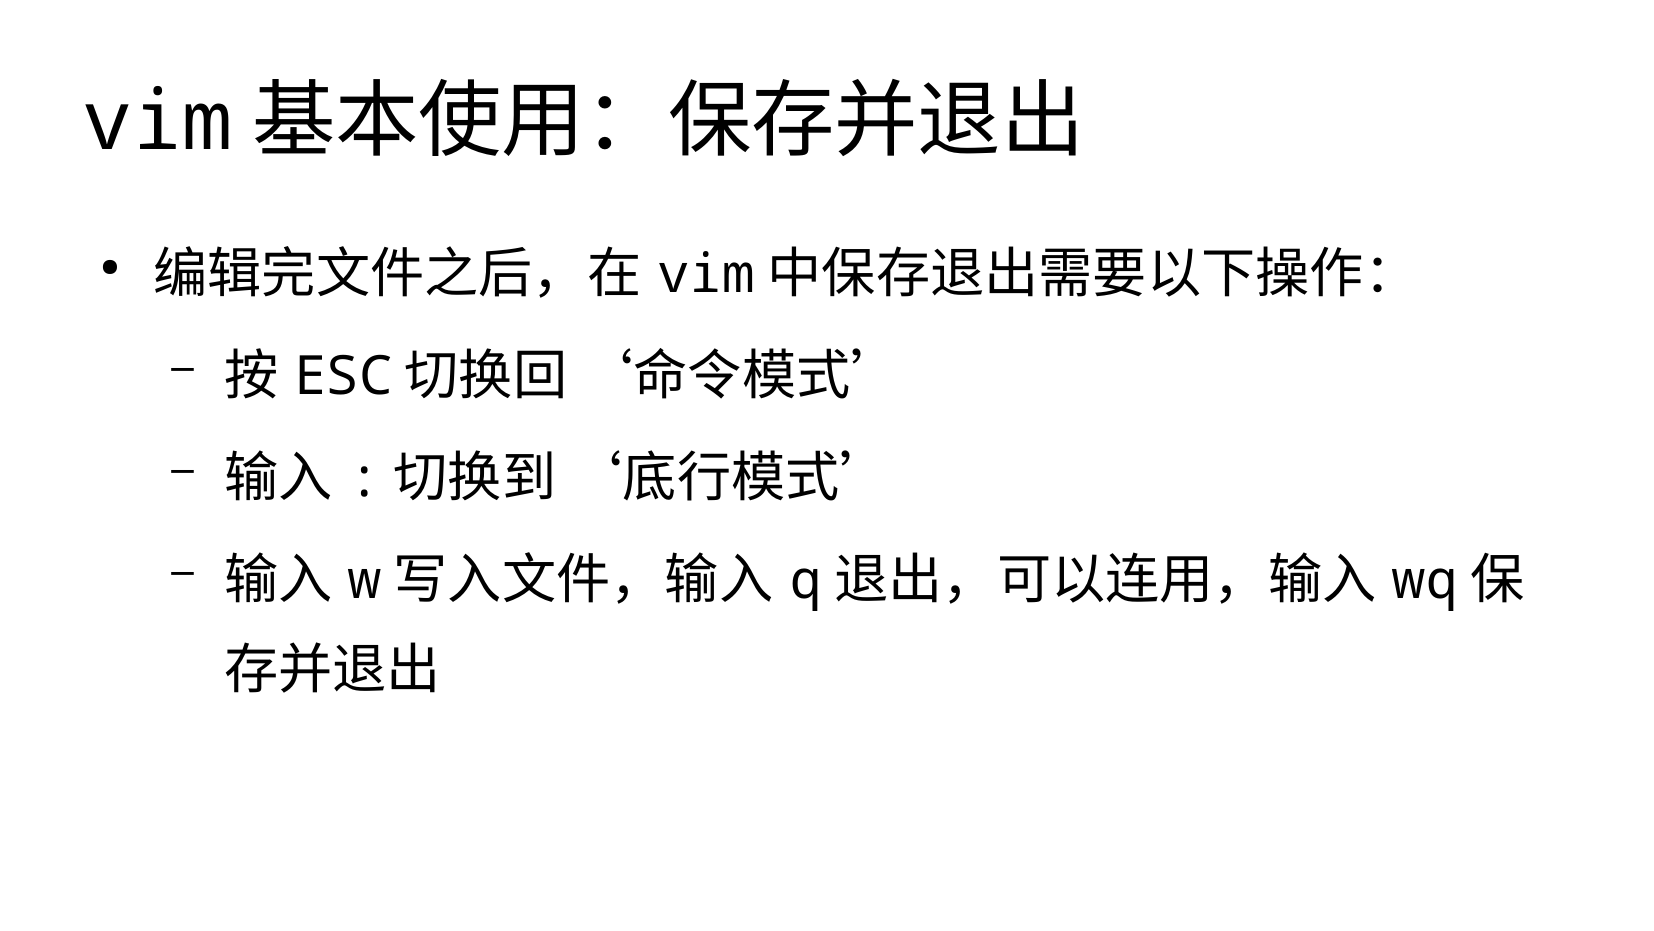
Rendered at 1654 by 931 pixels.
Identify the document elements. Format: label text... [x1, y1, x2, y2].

title vim基本使用：保存并退出 [82, 37, 1571, 189]
list 编辑完文件之后，在vim中保存退出需要以下操作： 按ESC切换回 ‘命令模式’ 输入:切换到 ‘底行模式’ 输入w写入文件，输入q退出，可以连用，输入wq保存并退出 [82, 217, 1571, 851]
